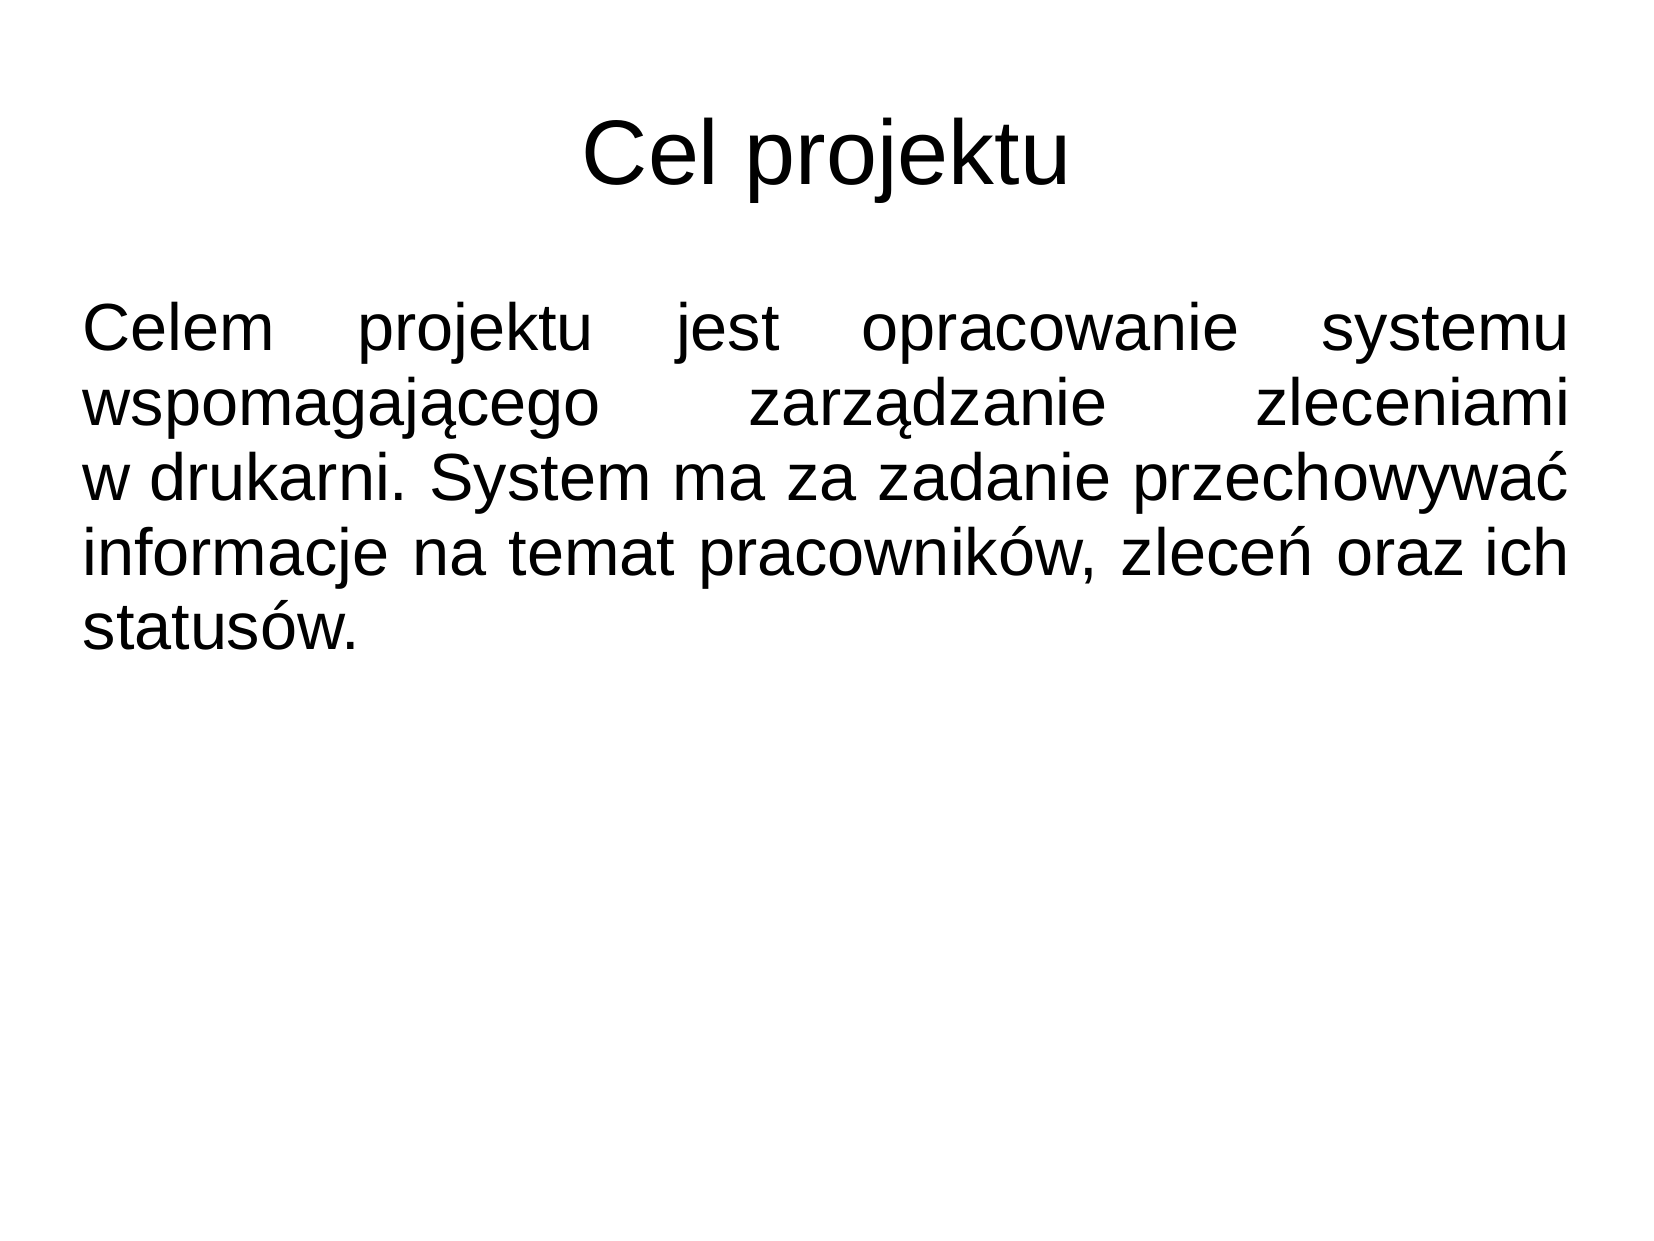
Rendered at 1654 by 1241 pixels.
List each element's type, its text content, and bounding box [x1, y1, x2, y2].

title Cel projektu [82, 49, 1571, 257]
list Celem projektu jest opracowanie systemu wspomagającego zarządzanie zleceniami w drukarni. System ma za zadanie przechowywać informacje na temat pracowników, zleceń oraz ich statusów. [82, 290, 1571, 1010]
